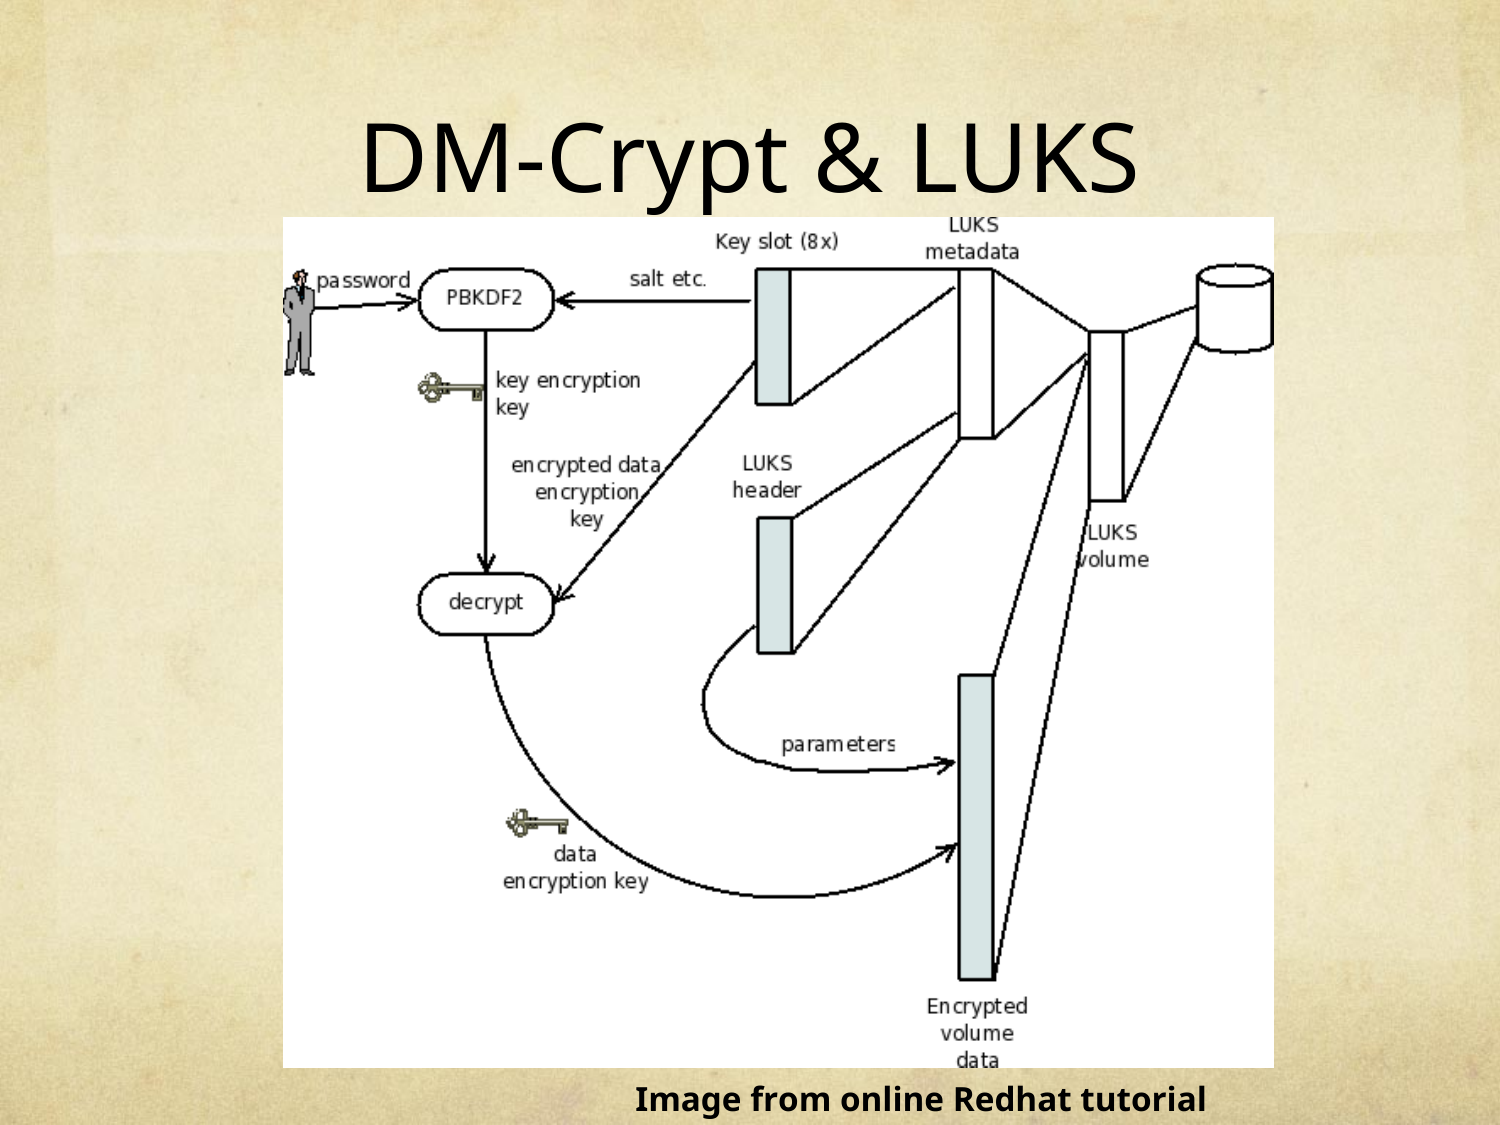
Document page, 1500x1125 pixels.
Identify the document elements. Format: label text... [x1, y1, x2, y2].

picture [0, 0, 1500, 1125]
text_box DM-Crypt & LUKS [150, 82, 1350, 226]
text_box Image from online Redhat tutorial [619, 1074, 1300, 1122]
